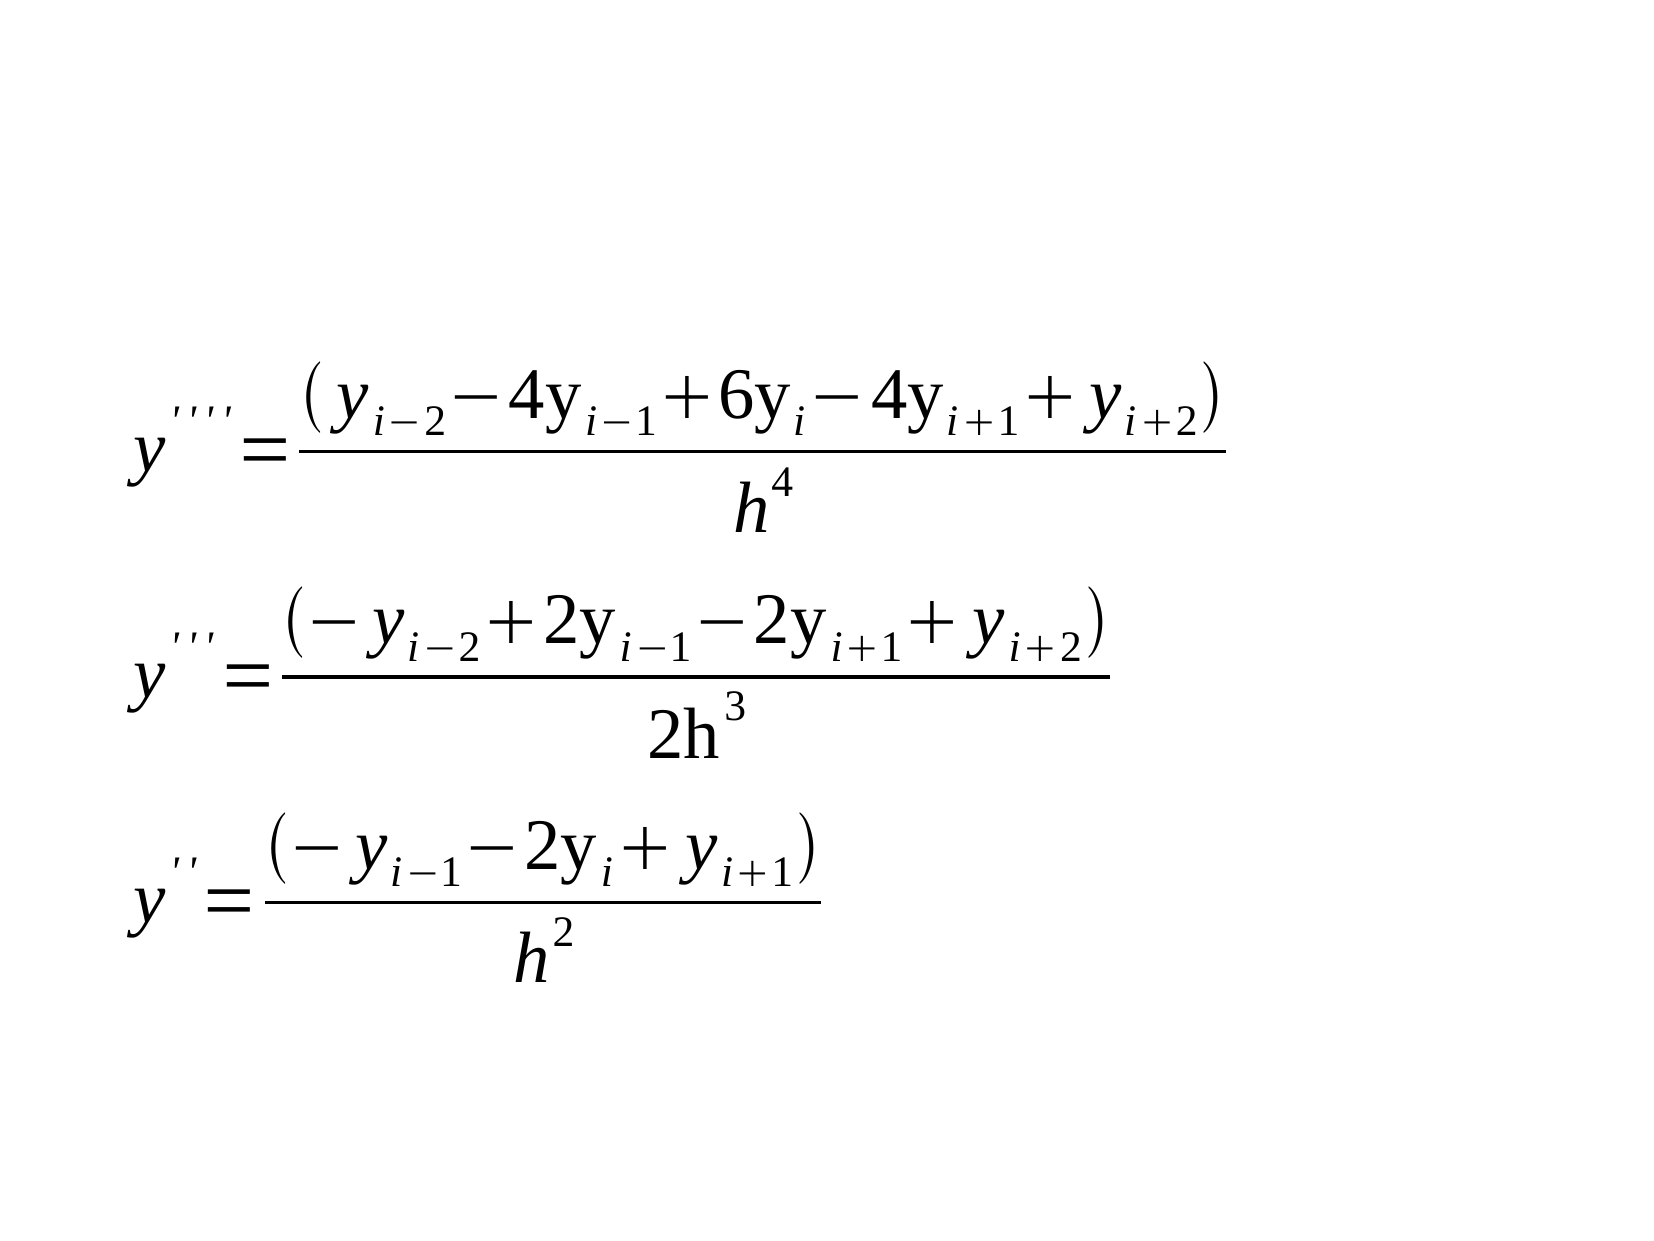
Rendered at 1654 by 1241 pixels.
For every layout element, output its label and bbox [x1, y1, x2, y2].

chart [118, 354, 1236, 999]
